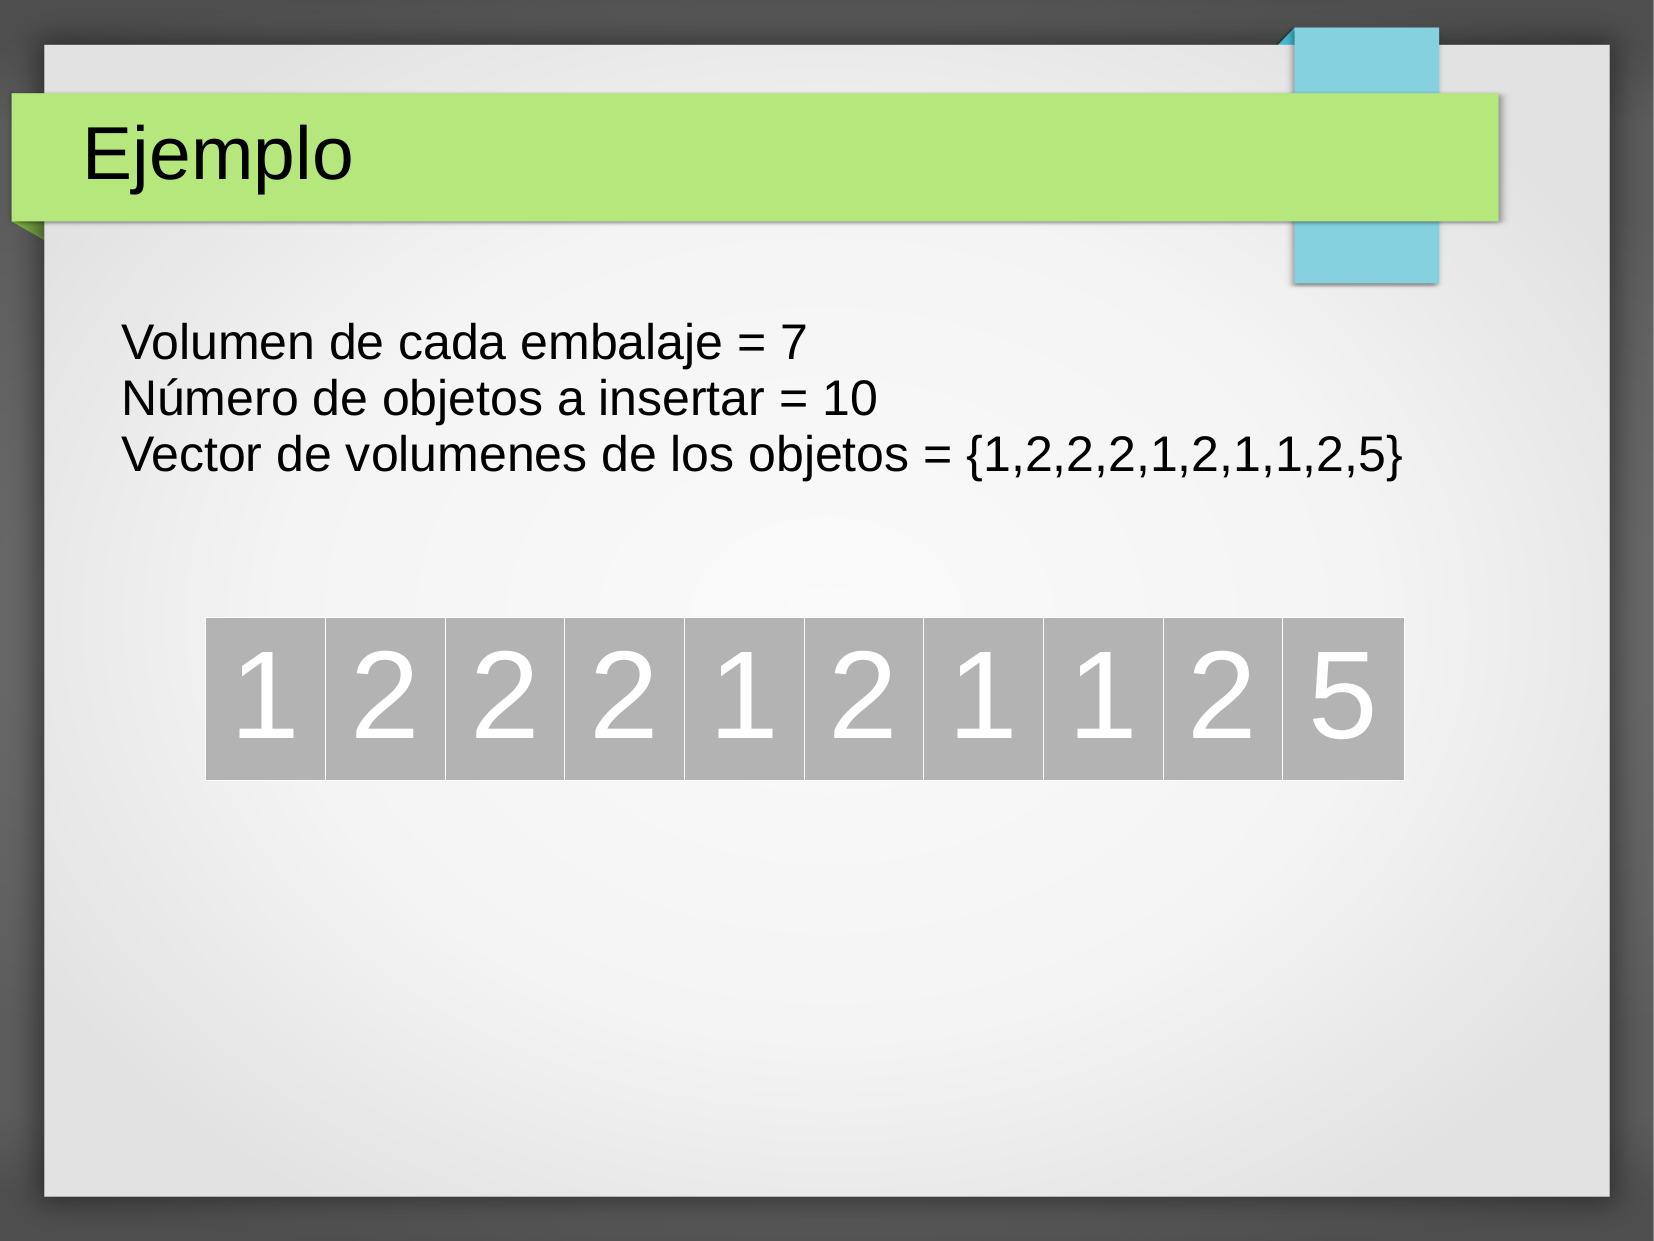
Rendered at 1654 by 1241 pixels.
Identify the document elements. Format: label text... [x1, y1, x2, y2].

table_header 5 [1283, 618, 1404, 780]
table_header 1 [685, 618, 804, 780]
table_header 1 [206, 618, 325, 780]
picture [0, 0, 1654, 1241]
table_header 2 [565, 618, 684, 780]
table_header 2 [805, 618, 923, 780]
table_header 1 [924, 618, 1043, 780]
table_header 2 [446, 618, 564, 780]
table_header 1 [1044, 618, 1163, 780]
text_box Volumen de cada embalaje = 7 Número de objetos a insertar = 10 Vector de volumenes de los objetos = {1,2,2,2,1,2,1,1,2,5} [106, 307, 1560, 491]
table_header 2 [1164, 618, 1282, 780]
table_header 2 [326, 618, 445, 780]
title Ejemplo [82, 94, 1264, 213]
